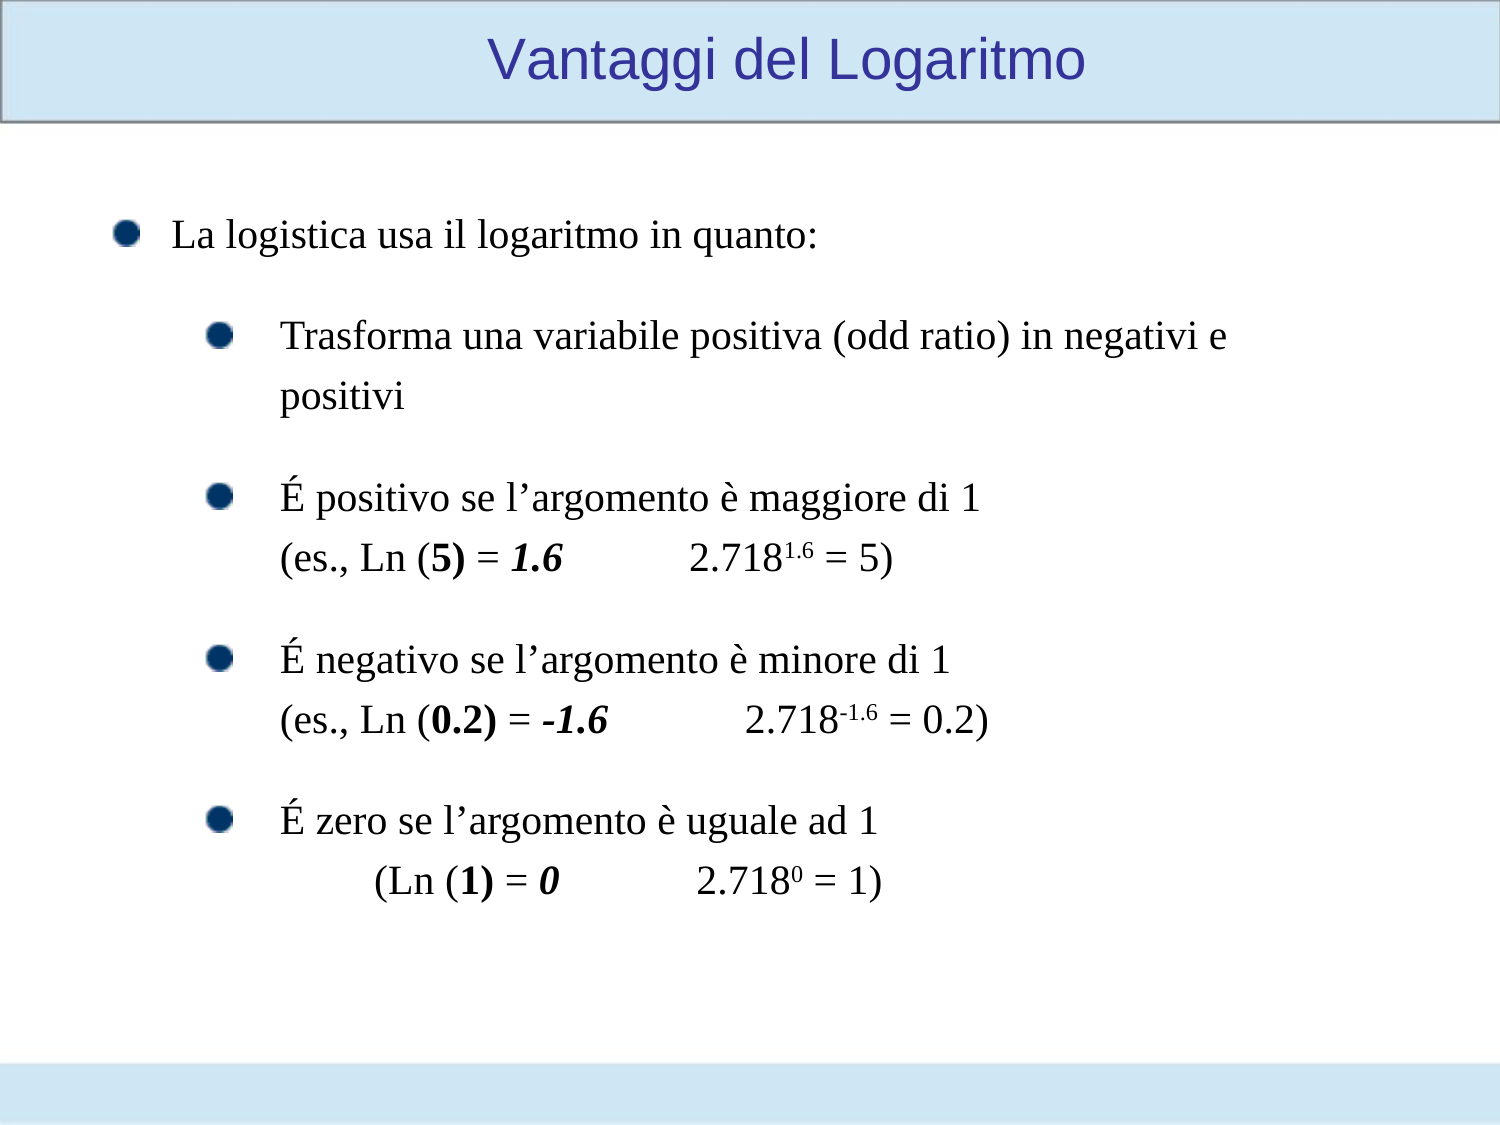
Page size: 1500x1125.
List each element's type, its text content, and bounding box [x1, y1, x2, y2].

text_box La logistica usa il logaritmo in quanto: Trasforma una variabile positiva (odd ratio) in negativi e positivi É positivo se l’argomento è maggiore di 1 (es., Ln (5) = 1.6 2.7181.6 = 5) É negativo se l’argomento è minore di 1 (es., Ln (0.2) = -1.6 2.718-1.6 = 0.2) É zero se l’argomento è uguale ad 1 (Ln (1) = 0 2.7180 = 1) [95, 189, 1270, 1013]
picture [0, 0, 1500, 1125]
title Vantaggi del Logaritmo [113, 0, 1463, 158]
